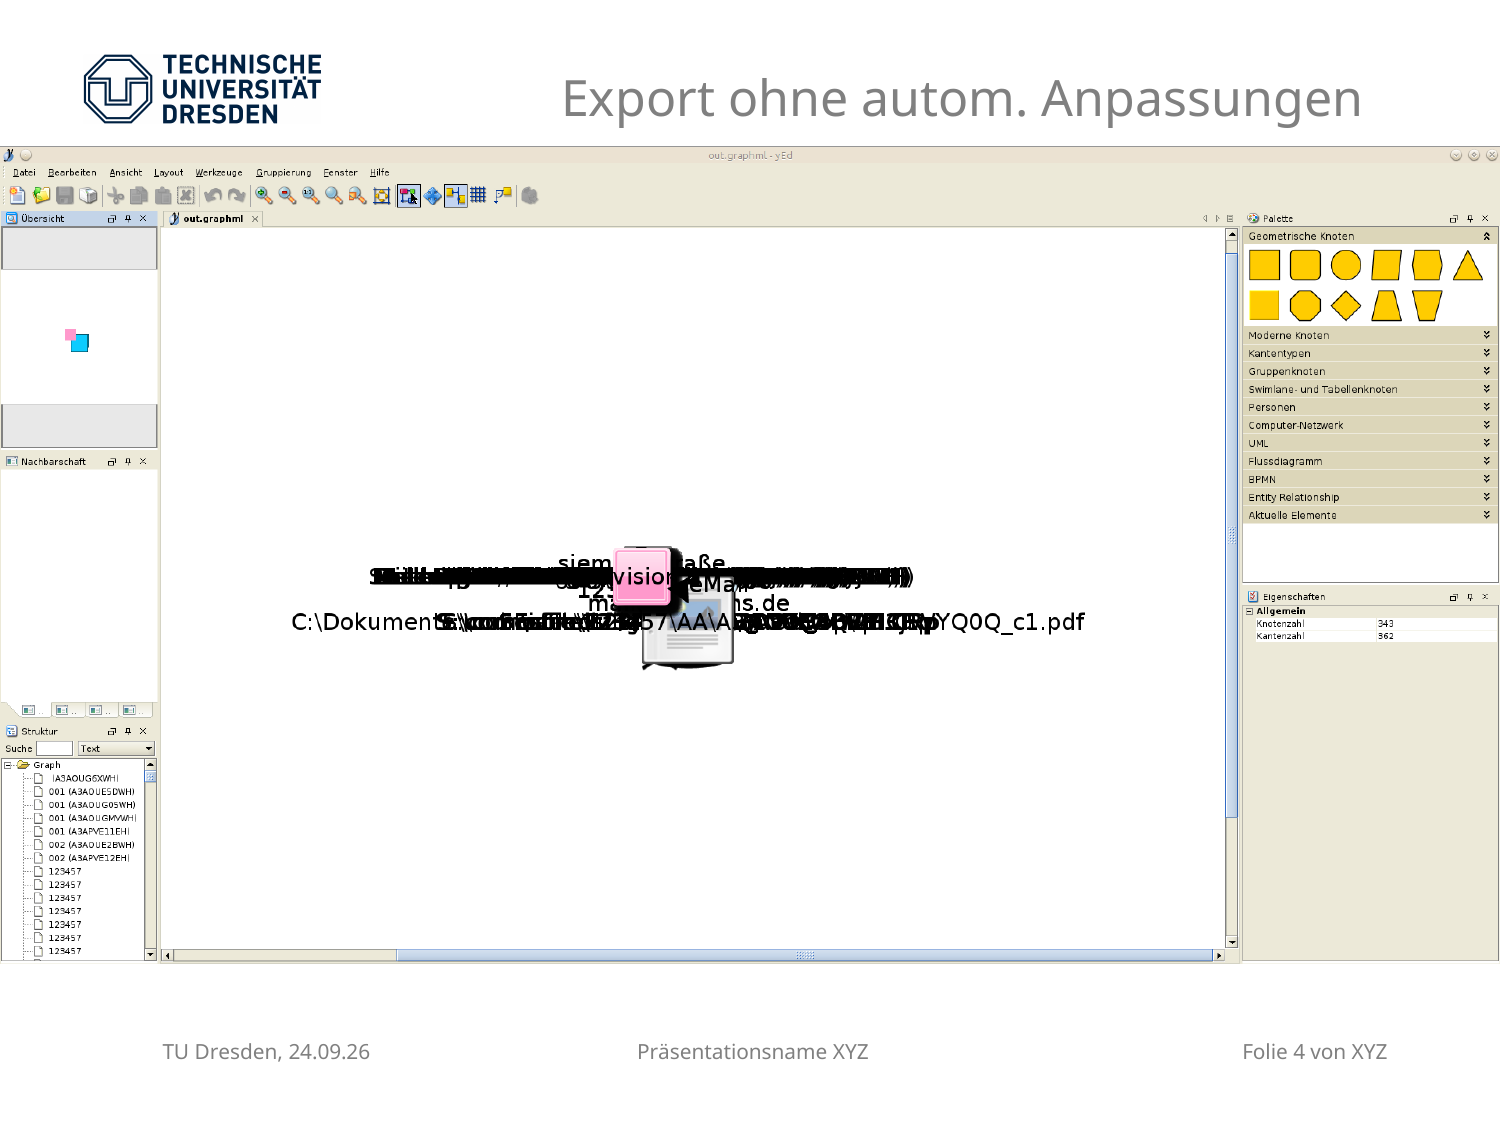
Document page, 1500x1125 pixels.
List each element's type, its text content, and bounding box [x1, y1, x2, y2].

picture [83, 54, 321, 124]
title Export ohne autom. Anpassungen [561, 59, 1500, 136]
picture [0, 147, 1500, 964]
